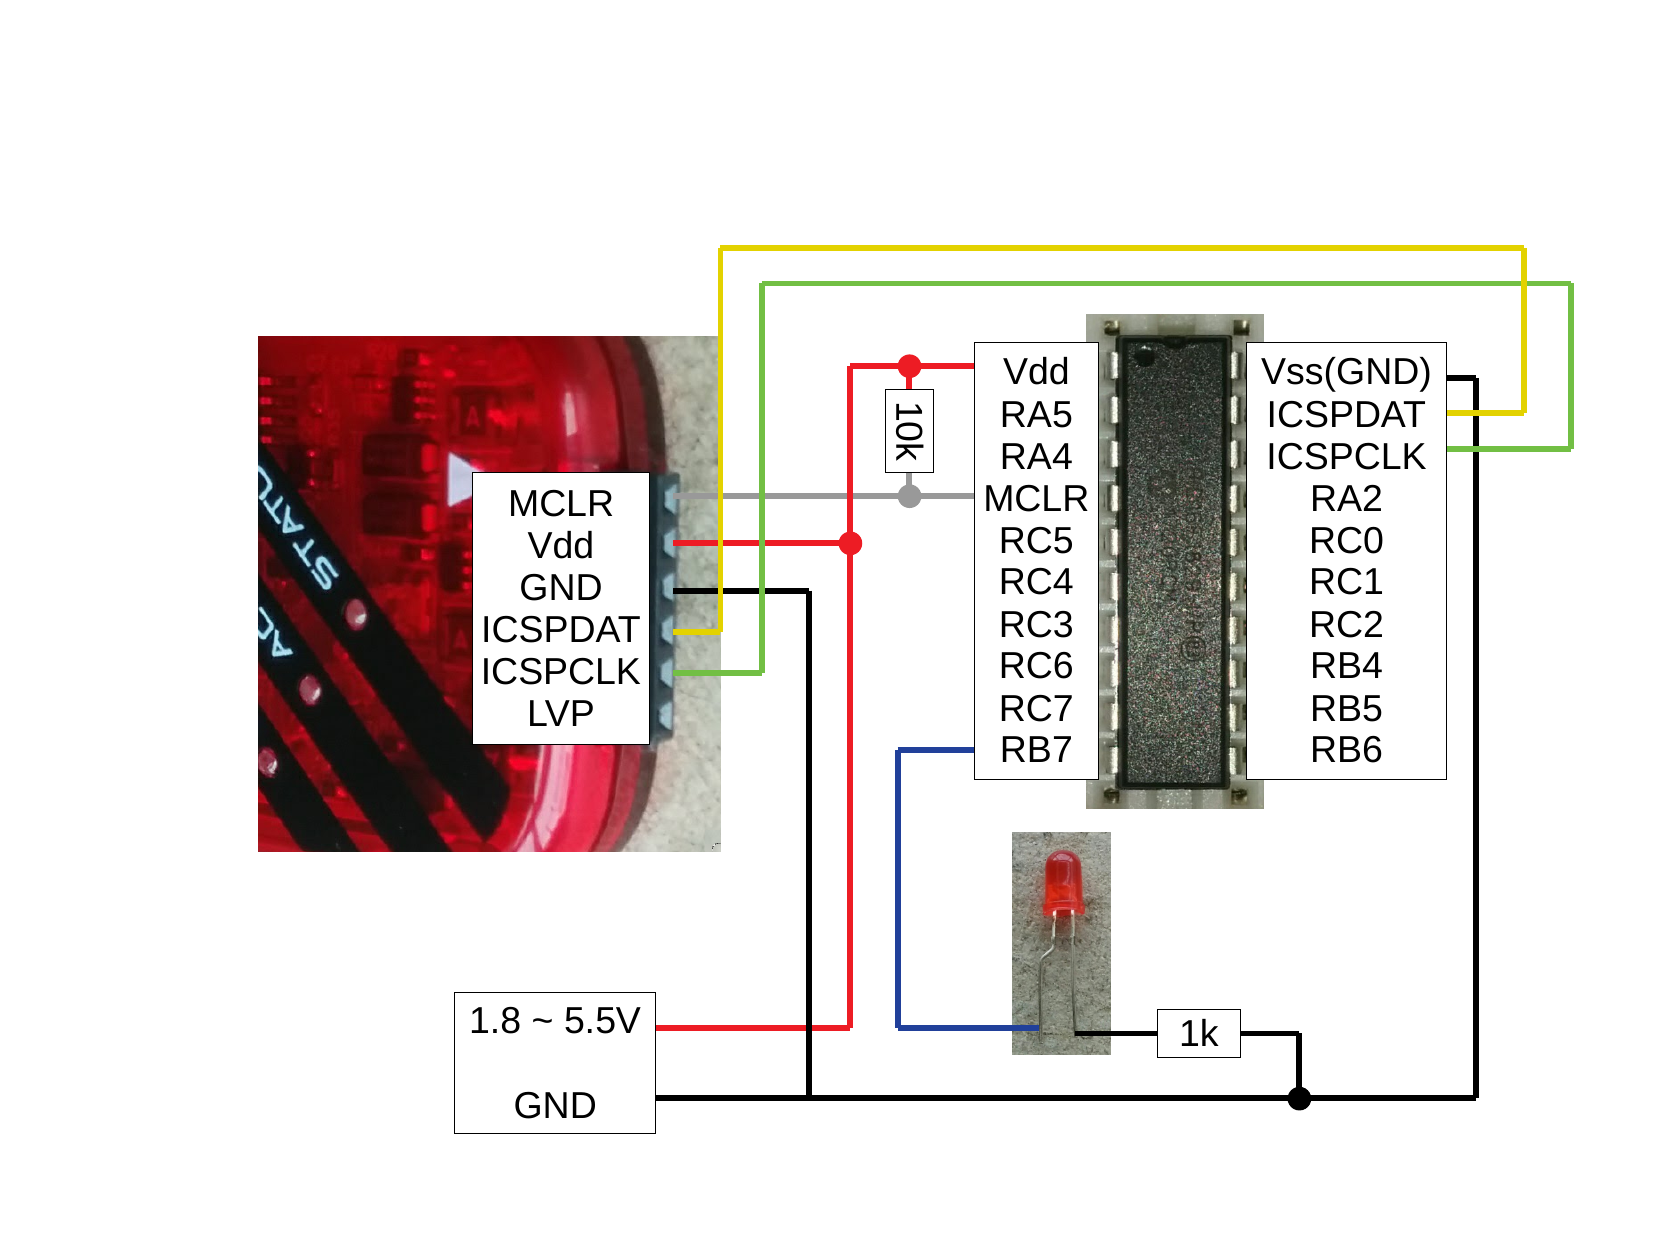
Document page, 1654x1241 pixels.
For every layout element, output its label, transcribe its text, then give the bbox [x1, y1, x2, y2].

text_box 1k [1157, 1009, 1241, 1058]
picture [258, 336, 721, 852]
text_box [897, 354, 922, 378]
text_box Vss(GND) ICSPDAT ICSPCLK RA2 RC0 RC1 RC2 RB4 RB5 RB6 [1246, 342, 1447, 780]
text_box [897, 484, 922, 509]
text_box [838, 531, 863, 556]
picture [1012, 832, 1111, 1055]
text_box 1.8 ~ 5.5V GND [454, 992, 656, 1134]
text_box Vdd RA5 RA4 MCLR RC5 RC4 RC3 RC6 RC7 RB7 [974, 342, 1099, 780]
picture [1086, 314, 1264, 810]
text_box 10k [885, 389, 934, 473]
text_box [1287, 1087, 1312, 1111]
text_box MCLR Vdd GND ICSPDAT ICSPCLK LVP [472, 472, 650, 745]
